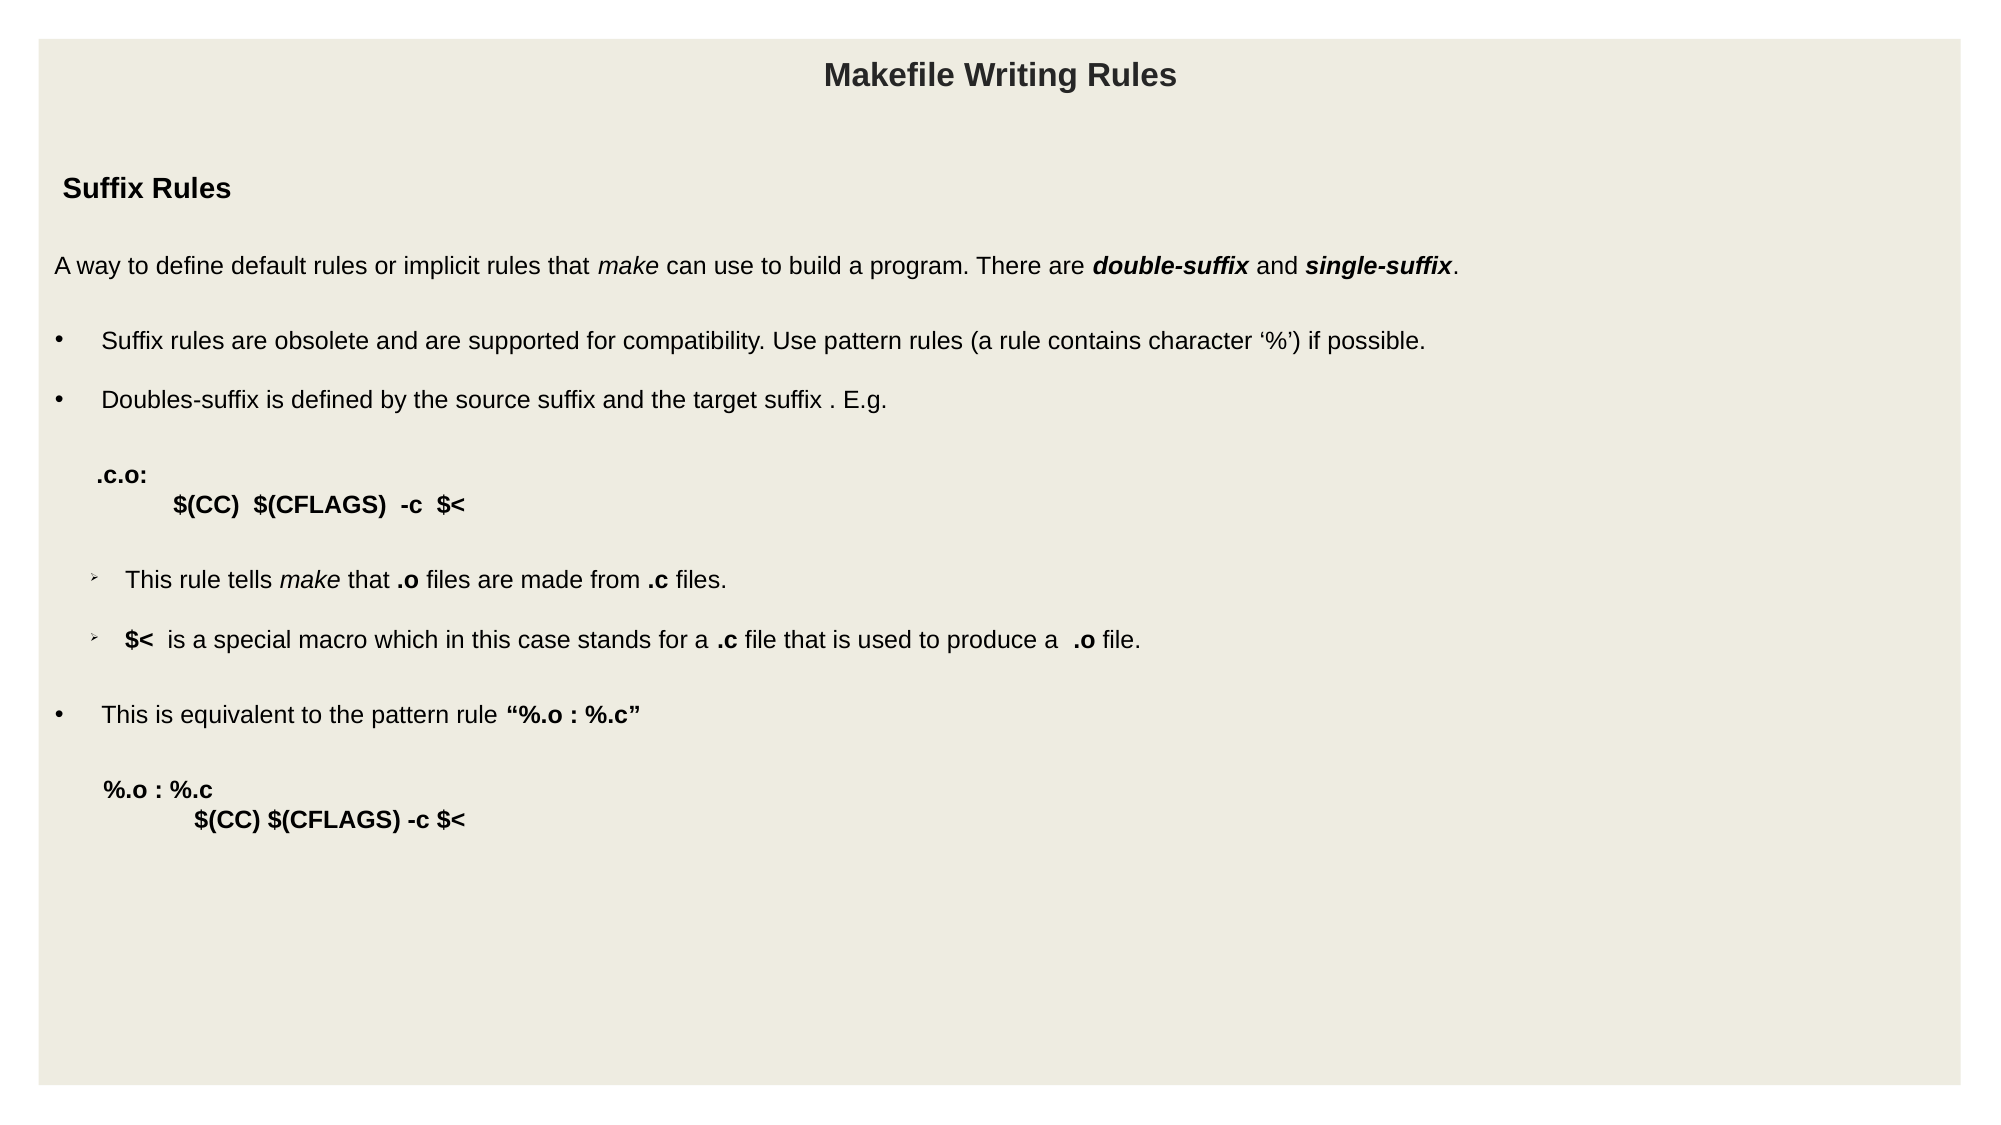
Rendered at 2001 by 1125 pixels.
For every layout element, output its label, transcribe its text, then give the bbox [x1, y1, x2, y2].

text_box Makefile Writing Rules [39, 39, 1963, 106]
text_box Suffix Rules A way to define default rules or implicit rules that make can use to build a program. There are double-suffix and single-suffix. Suffix rules are obsolete and are supported for compatibility. Use pattern rules (a rule contains character ‘%’) if possible. Doubles-suffix is defined by the source suffix and the target suffix . E.g. .c.o: $(CC) $(CFLAGS) -c $< This rule tells make that .o files are made from .c files. $< is a special macro which in this case stands for a .c file that is used to produce a .o file. This is equivalent to the pattern rule “%.o : %.c” %.o : %.c $(CC) $(CFLAGS) -c $< [39, 161, 1963, 1087]
